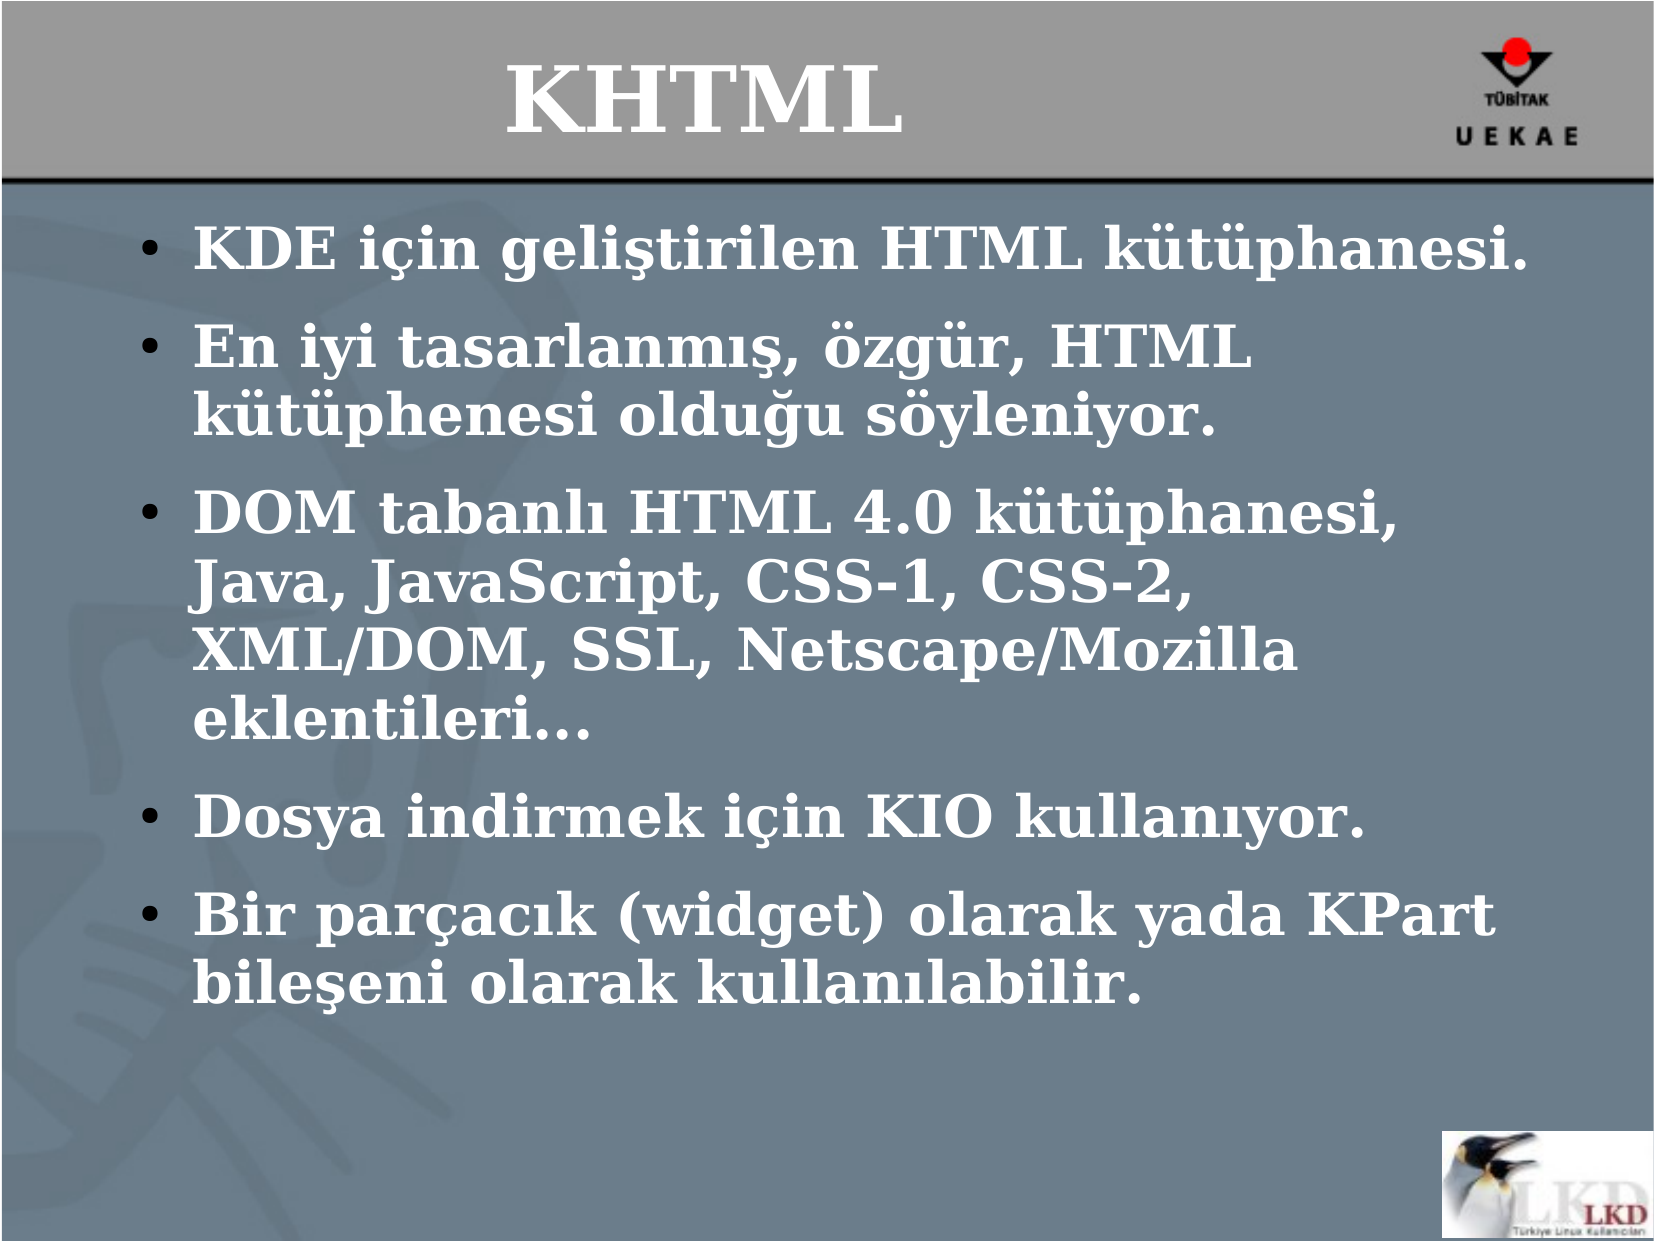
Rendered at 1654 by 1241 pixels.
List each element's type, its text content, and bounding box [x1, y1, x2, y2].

list KDE için geliştirilen HTML kütüphanesi. En iyi tasarlanmış, özgür, HTML kütüphenesi olduğu söyleniyor. DOM tabanlı HTML 4.0 kütüphanesi, Java, JavaScript, CSS-1, CSS-2, XML/DOM, SSL, Netscape/Mozilla eklentileri... Dosya indirmek için KIO kullanıyor. Bir parçacık (widget) olarak yada KPart bileşeni olarak kullanılabilir. [121, 214, 1534, 1163]
title KHTML [0, 0, 1410, 204]
picture [1, 1, 1654, 1241]
